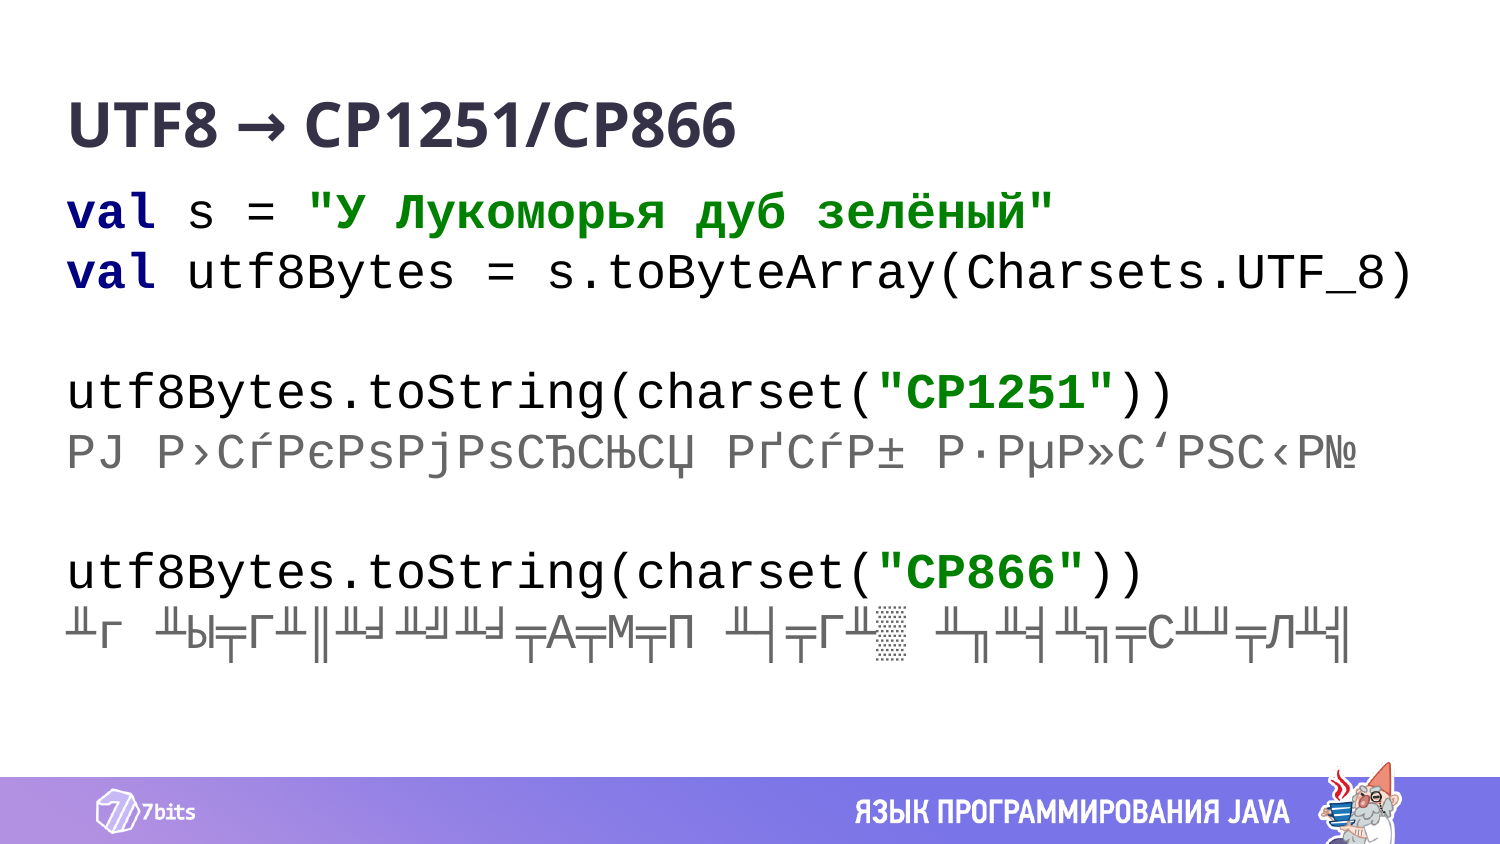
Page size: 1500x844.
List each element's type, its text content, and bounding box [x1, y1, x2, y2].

title UTF8 → CP1251/CP866 [51, 69, 1449, 163]
picture [0, 717, 1500, 844]
list val s = "У Лукоморья дуб зелёный" val utf8Bytes = s.toByteArray(Charsets.UTF_8) utf8Bytes.toString(charset("CP1251")) РЈ Р›СѓРєРѕРјРѕСЂСЊСЏ РґСѓР± Р·РµР»С‘РЅС‹Р№ utf8Bytes.toString(charset("CP866")) ╨г ╨Ы╤Г╨║╨╛╨╝╨╛╤А╤М╤П ╨┤╤Г╨▒ ╨╖╨╡╨╗╤С╨╜╤Л╨╣ [51, 163, 1449, 745]
